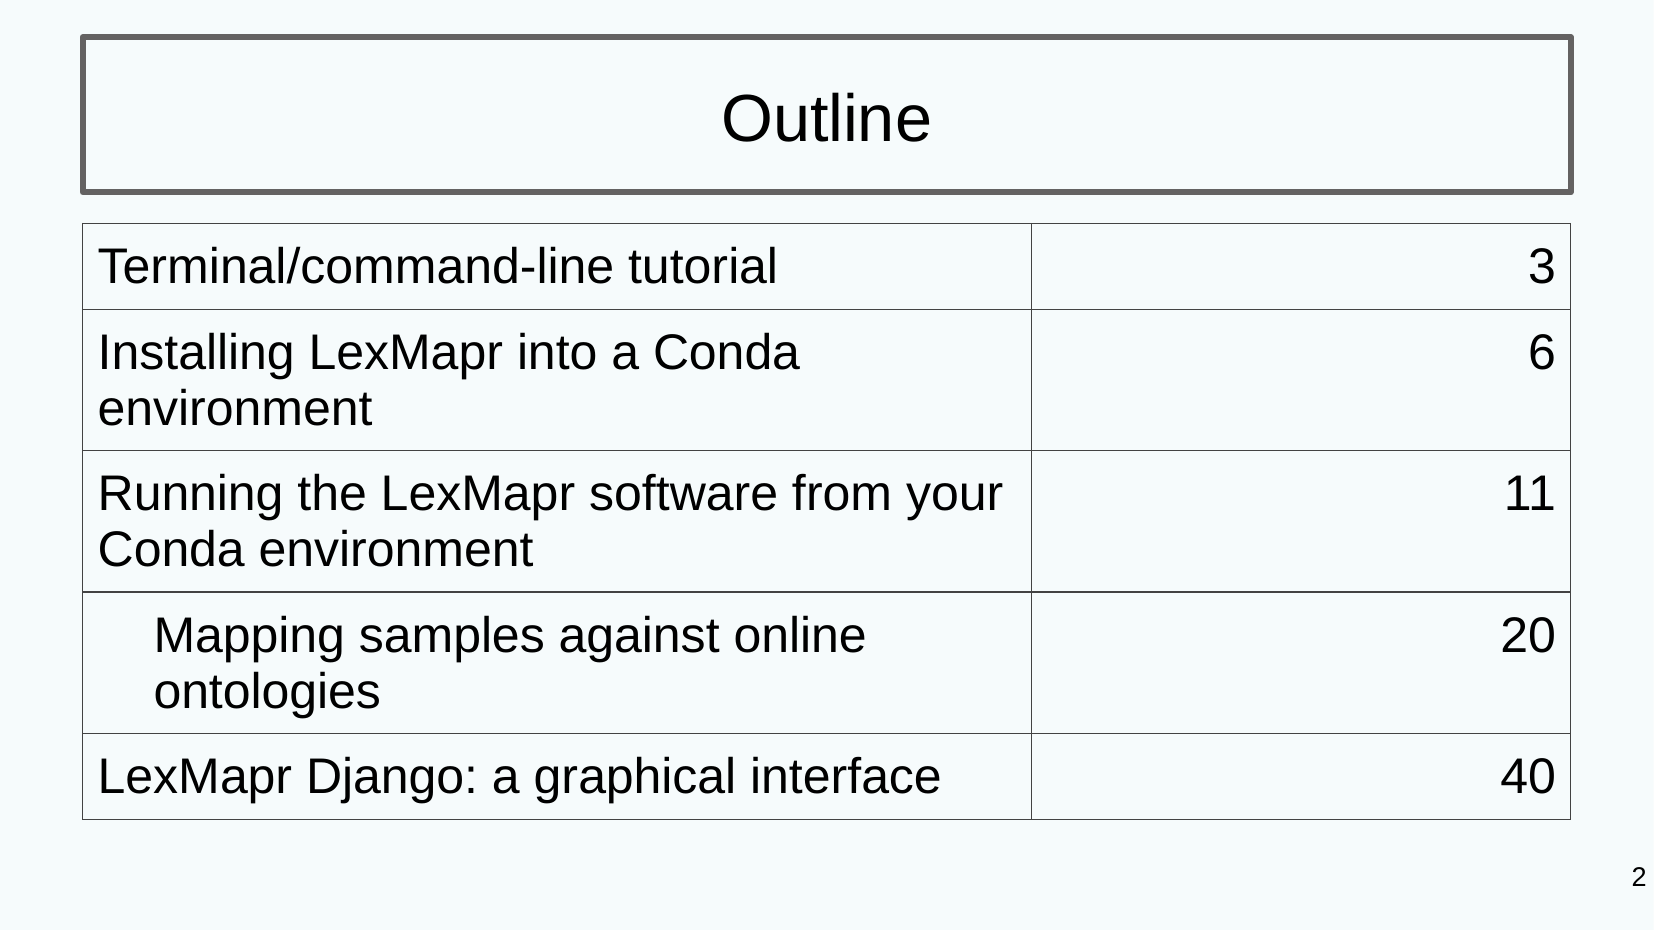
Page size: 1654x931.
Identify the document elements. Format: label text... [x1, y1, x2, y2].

table_header Terminal/command-line tutorial [83, 224, 1031, 309]
table_cell Running the LexMapr software from your Conda environment [83, 451, 1031, 591]
slide_number <number> [1547, 859, 1647, 931]
table_cell 20 [1032, 593, 1570, 733]
table_cell Mapping samples against online ontologies [83, 593, 1031, 733]
table_cell LexMapr Django: a graphical interface [83, 734, 1031, 819]
table_cell 11 [1032, 451, 1570, 591]
table_header 3 [1032, 224, 1570, 309]
table_cell 40 [1032, 734, 1570, 819]
table_cell Installing LexMapr into a Conda environment [83, 310, 1031, 450]
text_box Outline [82, 37, 1571, 193]
table_cell 6 [1032, 310, 1570, 450]
